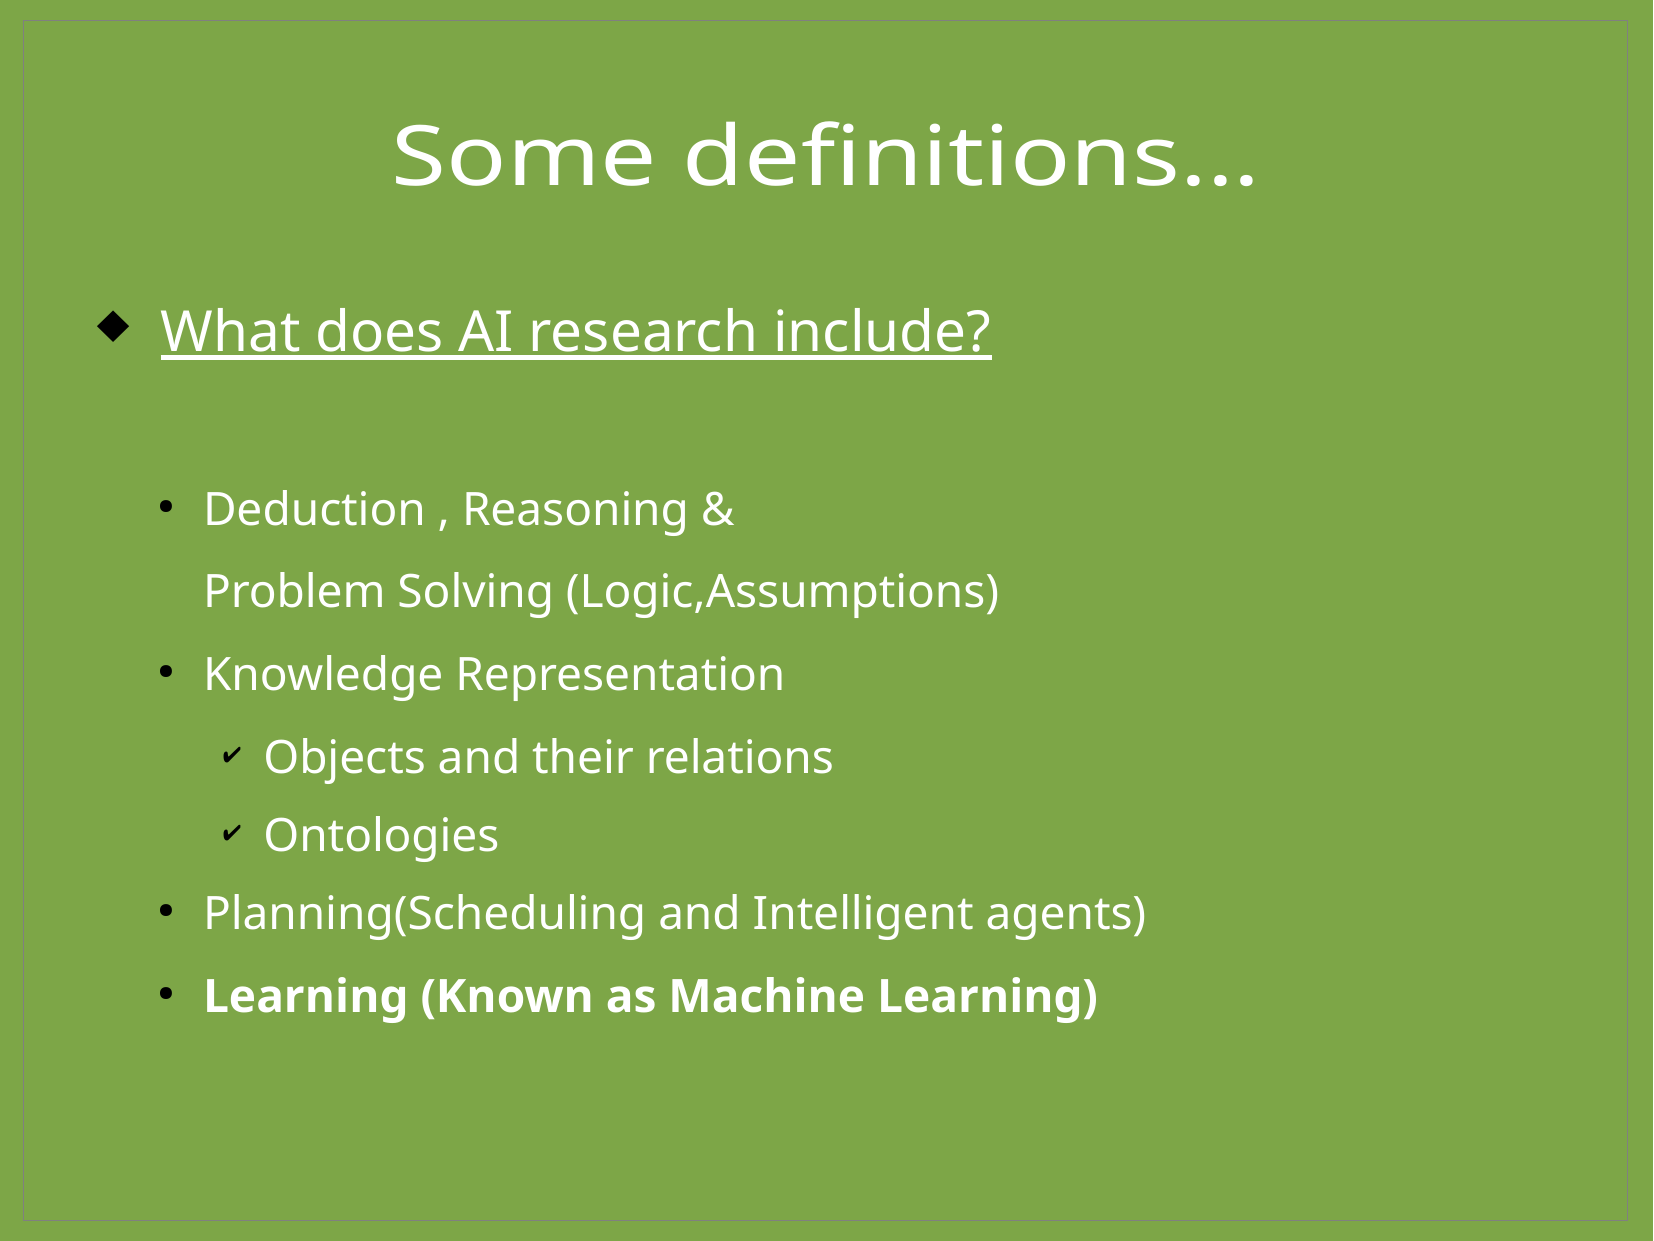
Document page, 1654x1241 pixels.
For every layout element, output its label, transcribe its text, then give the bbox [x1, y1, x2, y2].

text_box [23, 20, 1628, 1221]
title Some definitions... [82, 49, 1571, 257]
list What does AI research include? Deduction , Reasoning & Problem Solving (Logic,Assumptions) Knowledge Representation Objects and their relations Ontologies Planning(Scheduling and Intelligent agents) Learning (Known as Machine Learning) [82, 290, 1538, 1036]
